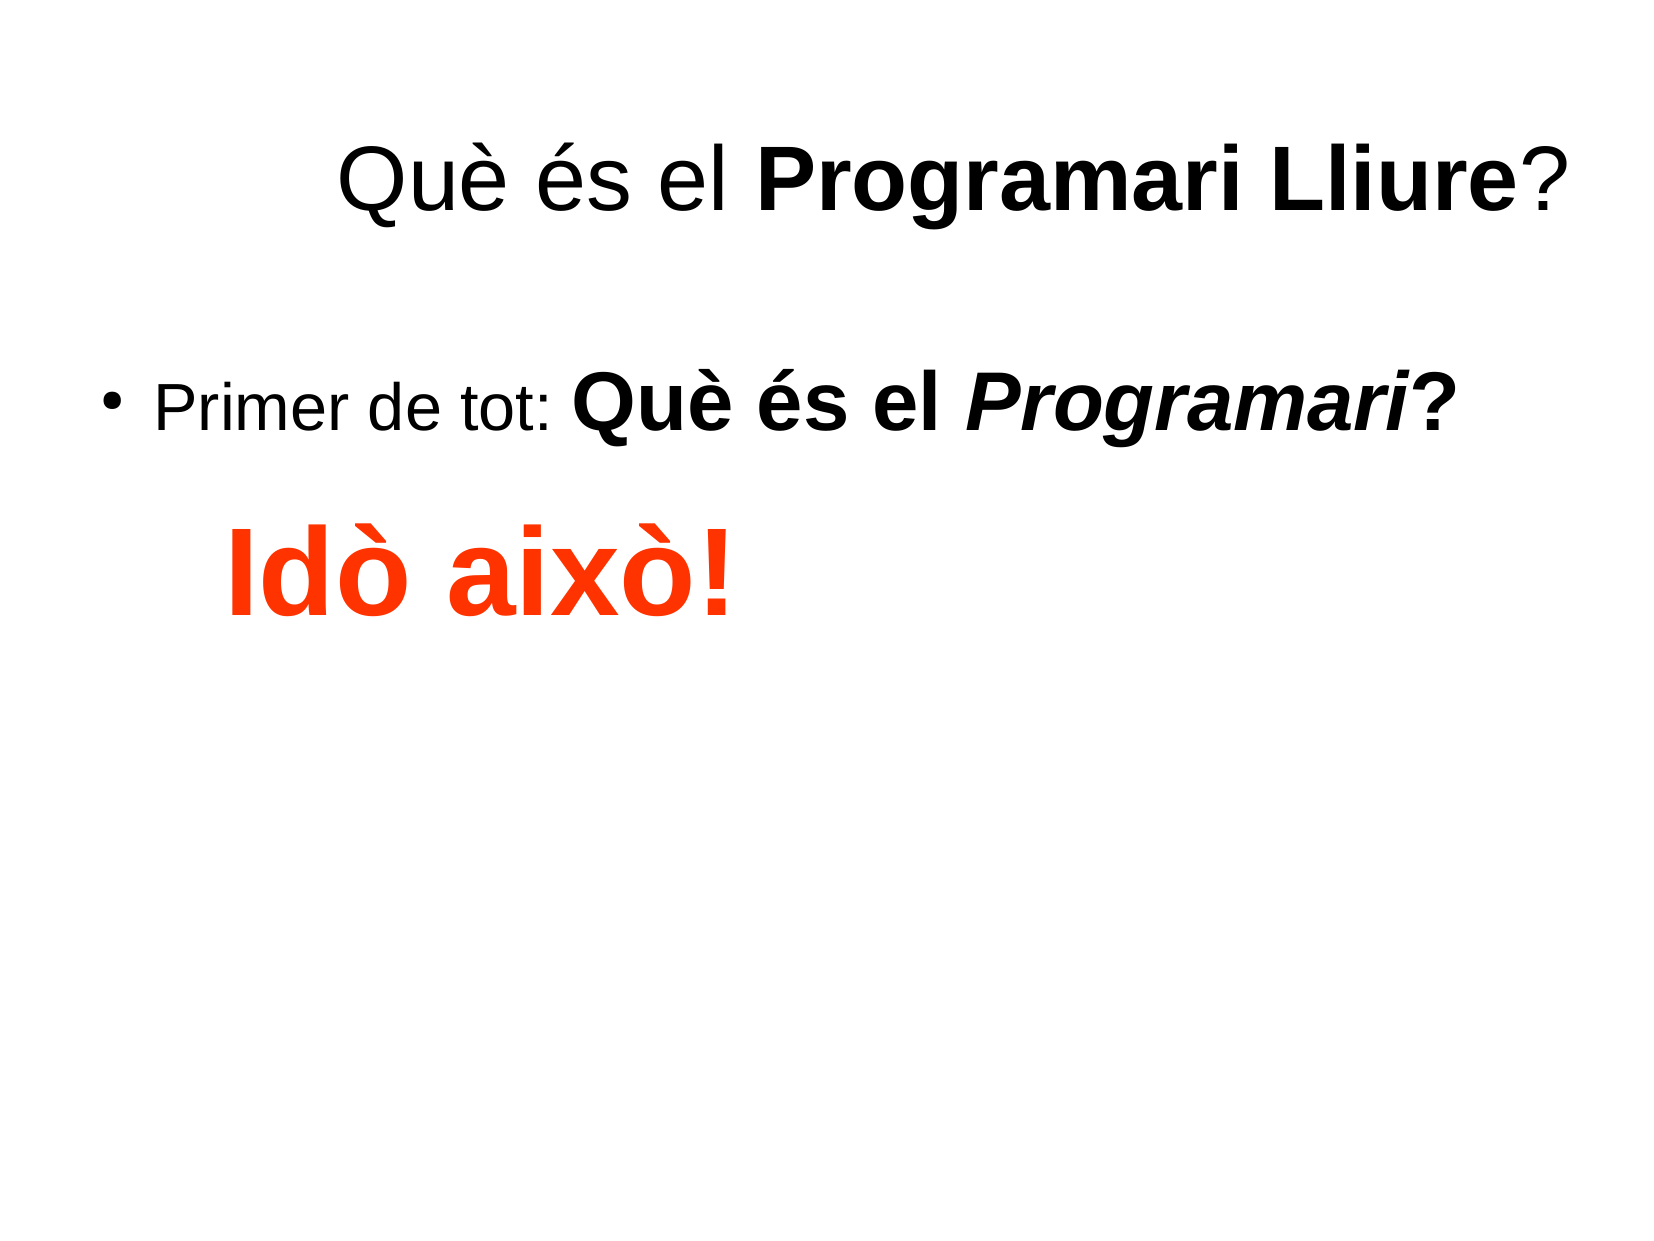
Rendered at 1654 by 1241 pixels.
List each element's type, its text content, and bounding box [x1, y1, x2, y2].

list Primer de tot: Què és el Programari? Idò això! [82, 355, 1571, 1075]
title Què és el Programari Lliure? [82, 114, 1571, 243]
